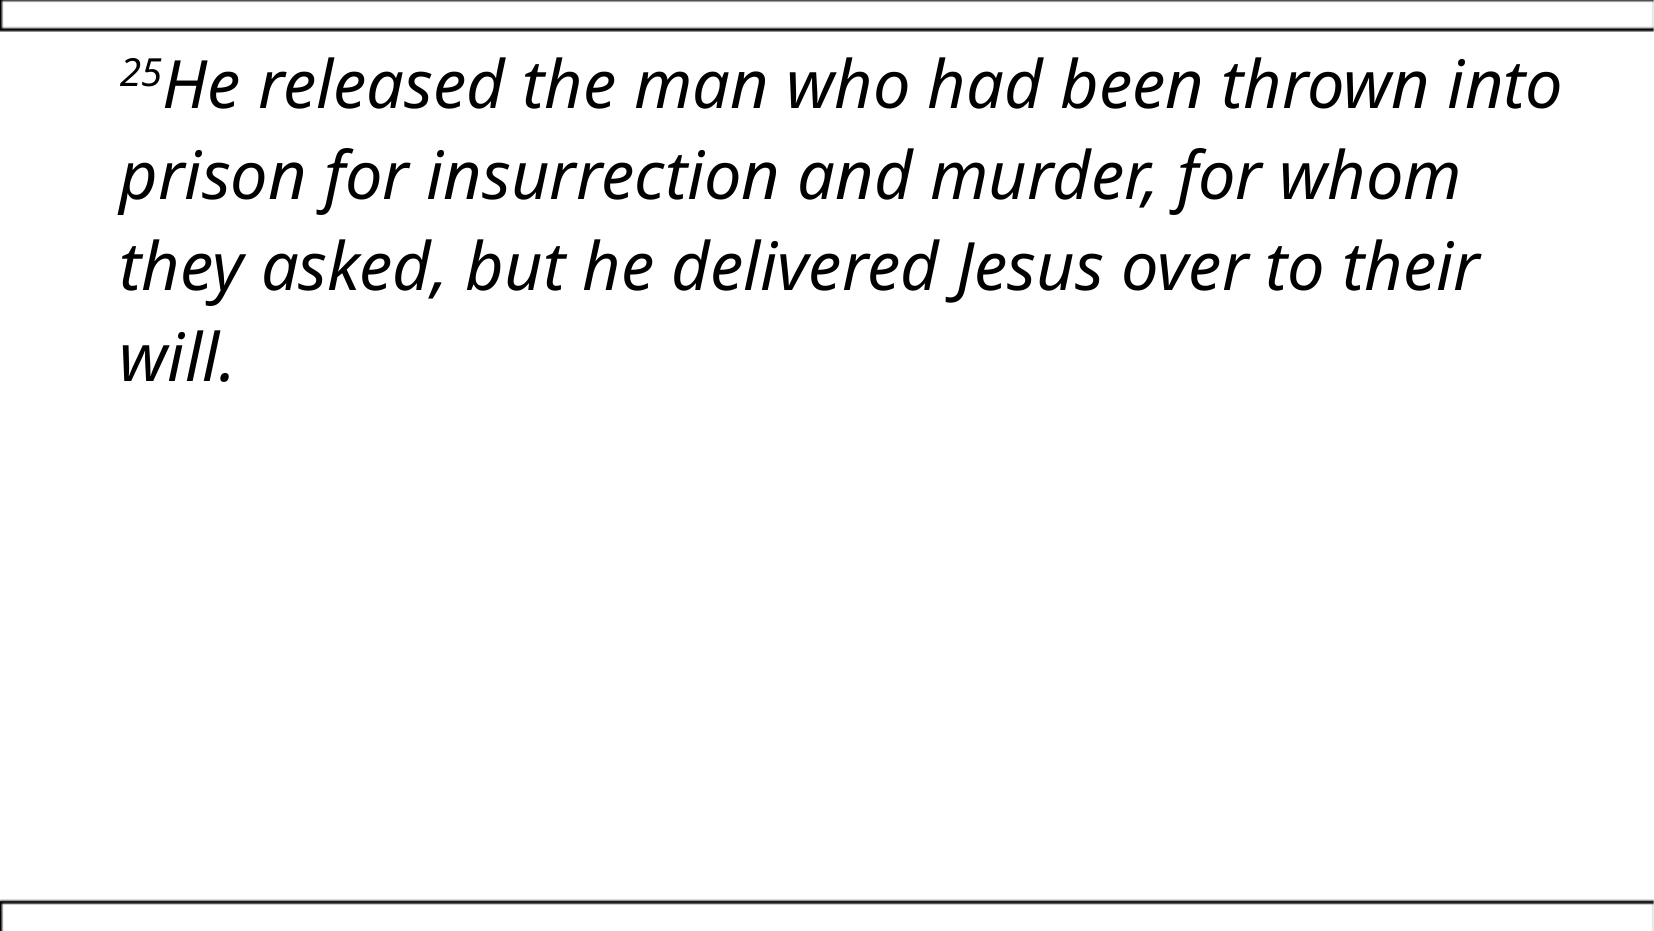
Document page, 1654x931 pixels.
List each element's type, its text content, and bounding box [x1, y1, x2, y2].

picture [0, 0, 1654, 931]
text_box 25He released the man who had been thrown into prison for insurrection and murder, for whom they asked, but he delivered Jesus over to their will. [105, 30, 1591, 406]
